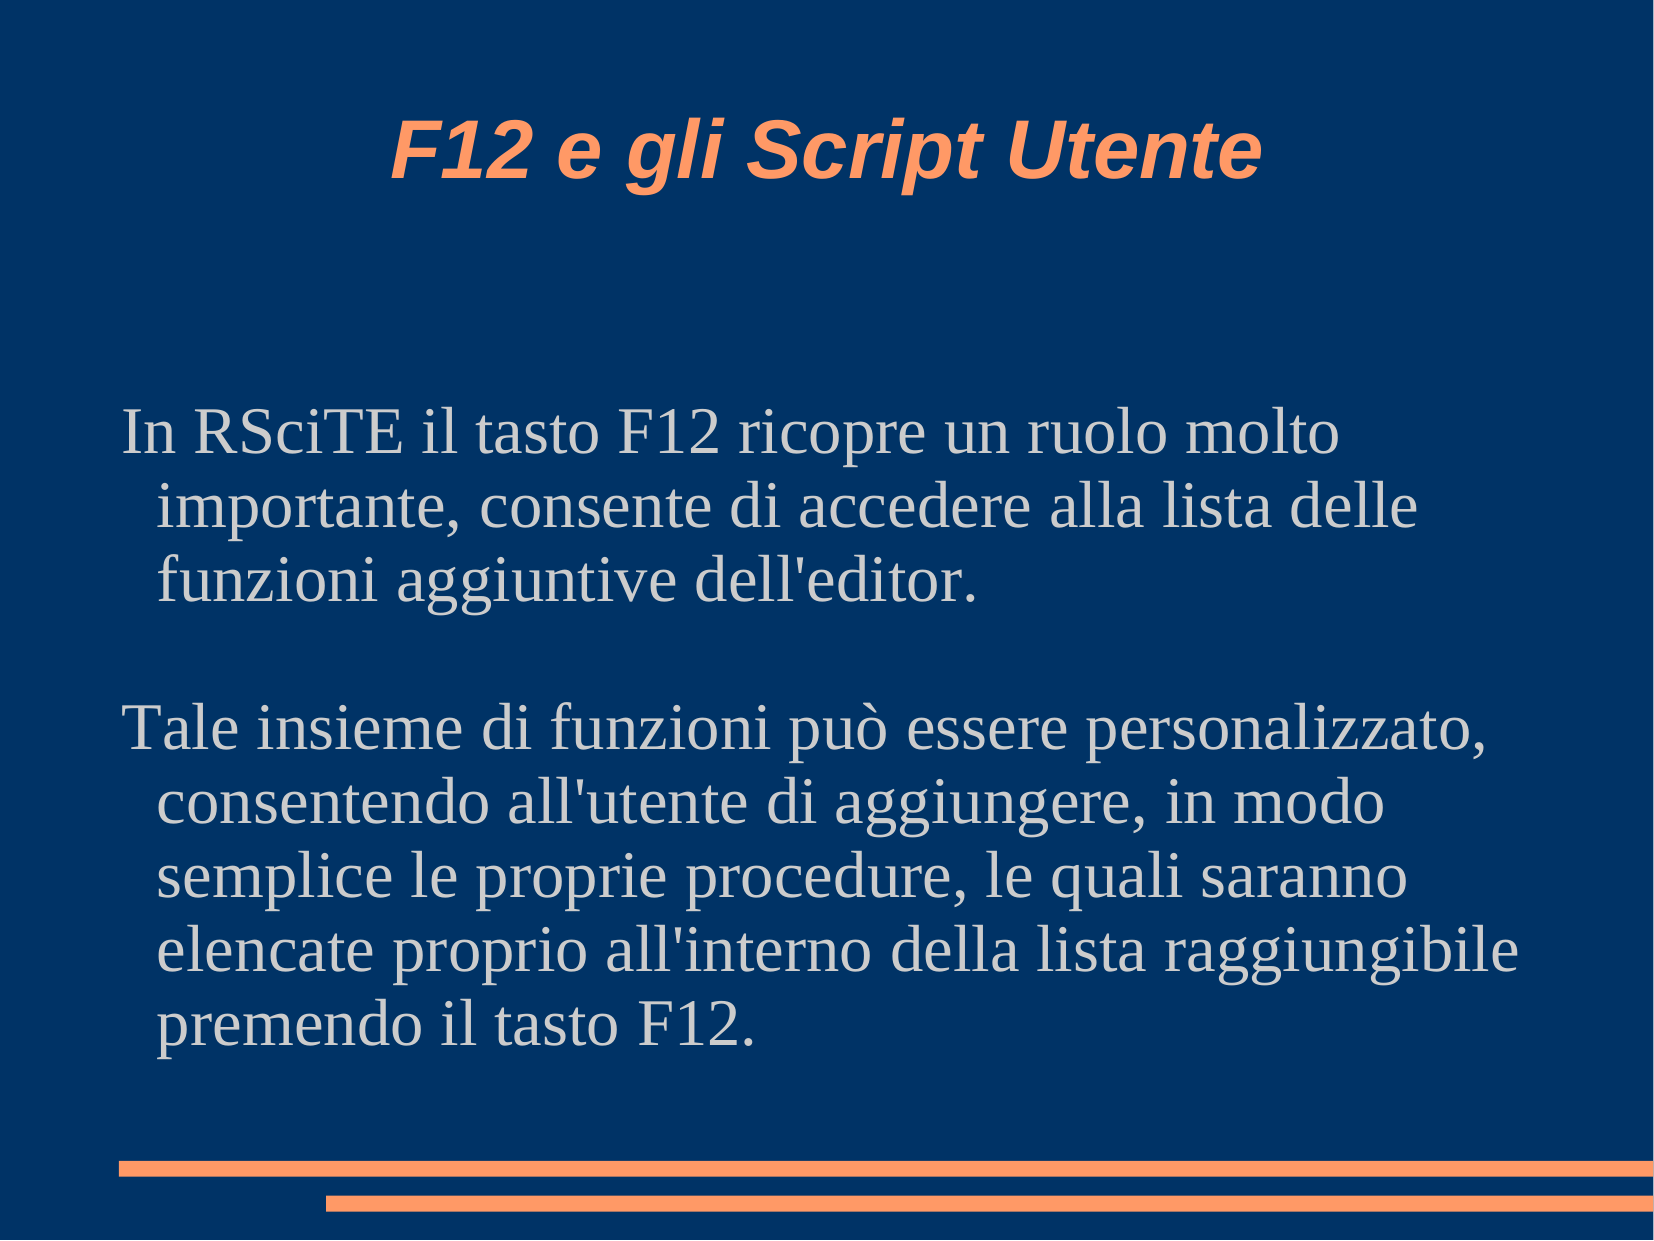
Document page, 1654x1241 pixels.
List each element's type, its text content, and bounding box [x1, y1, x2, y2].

title F12 e gli Script Utente [121, 53, 1534, 246]
subtitle In RSciTE il tasto F12 ricopre un ruolo molto importante, consente di accedere alla lista delle funzioni aggiuntive dell'editor. Tale insieme di funzioni può essere personalizzato, consentendo all'utente di aggiungere, in modo semplice le proprie procedure, le quali saranno elencate proprio all'interno della lista raggiungibile premendo il tasto F12. [121, 329, 1561, 1125]
